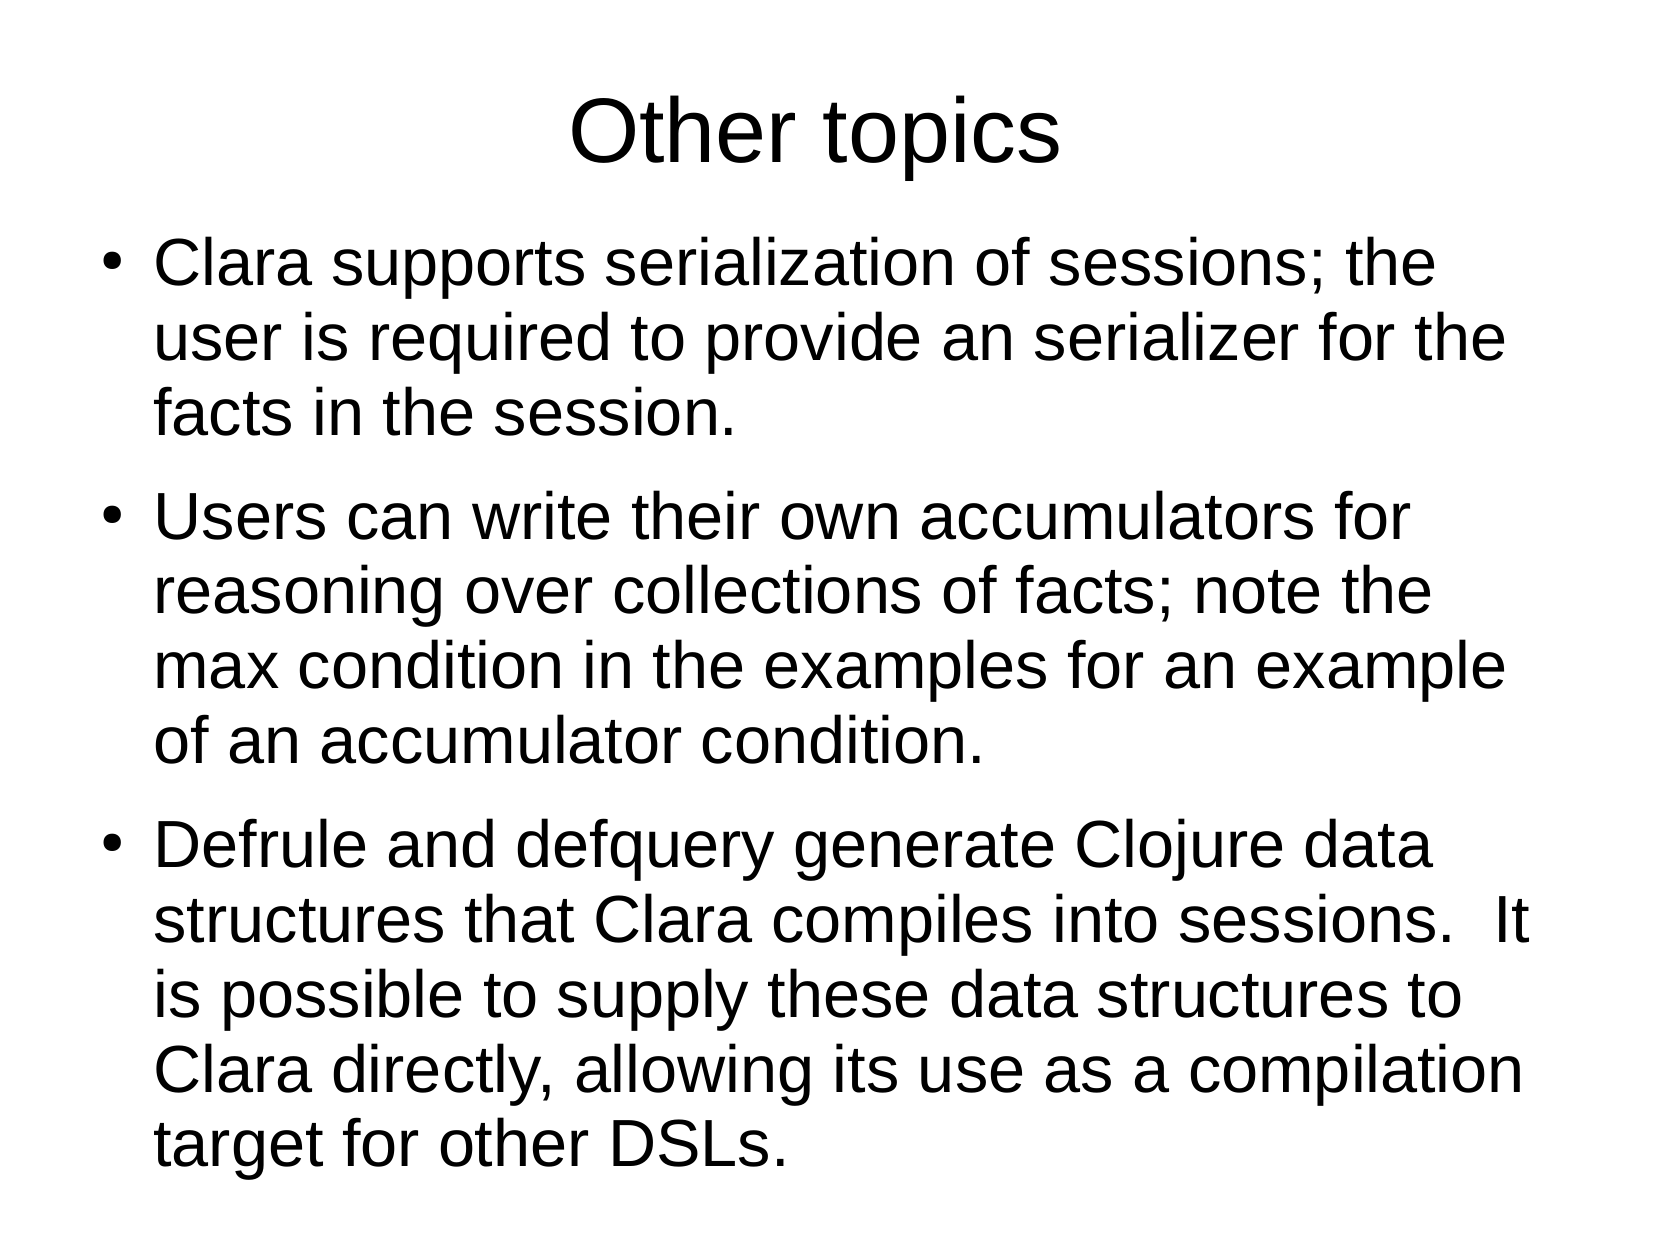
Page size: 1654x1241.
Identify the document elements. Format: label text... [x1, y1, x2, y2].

title Other topics [71, 27, 1560, 235]
list Clara supports serialization of sessions; the user is required to provide an serializer for the facts in the session. Users can write their own accumulators for reasoning over collections of facts; note the max condition in the examples for an example of an accumulator condition. Defrule and defquery generate Clojure data structures that Clara compiles into sessions. It is possible to supply these data structures to Clara directly, allowing its use as a compilation target for other DSLs. [82, 225, 1571, 1179]
